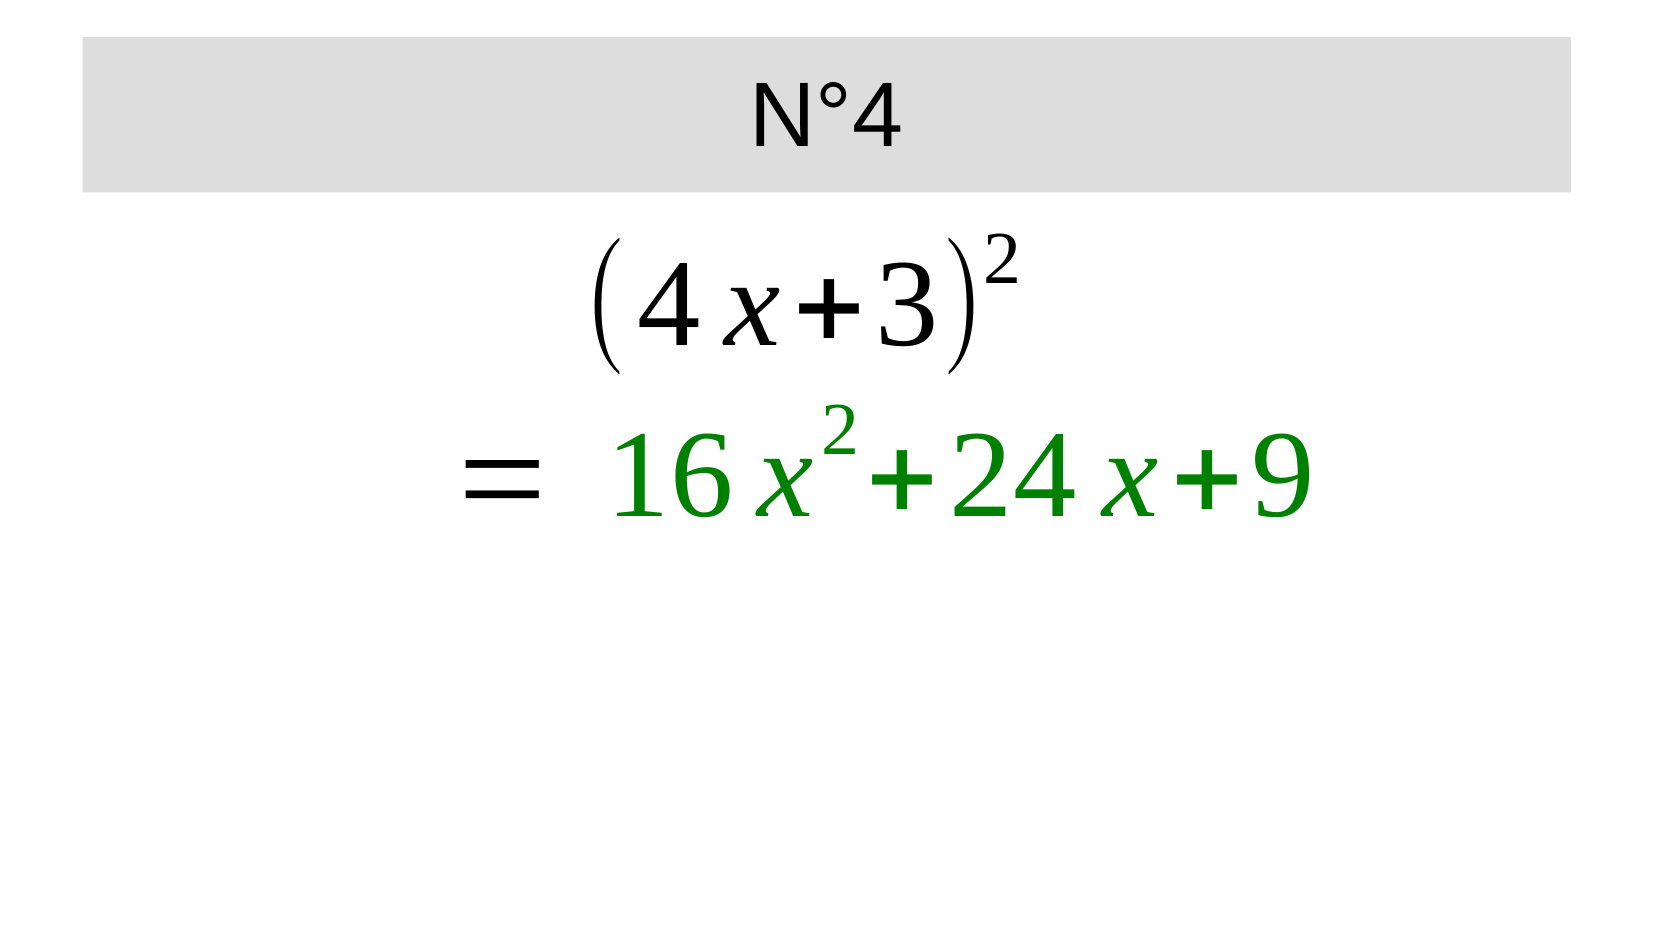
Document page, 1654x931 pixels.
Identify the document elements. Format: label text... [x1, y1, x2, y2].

title N°4 [82, 37, 1571, 193]
chart [437, 216, 1323, 544]
